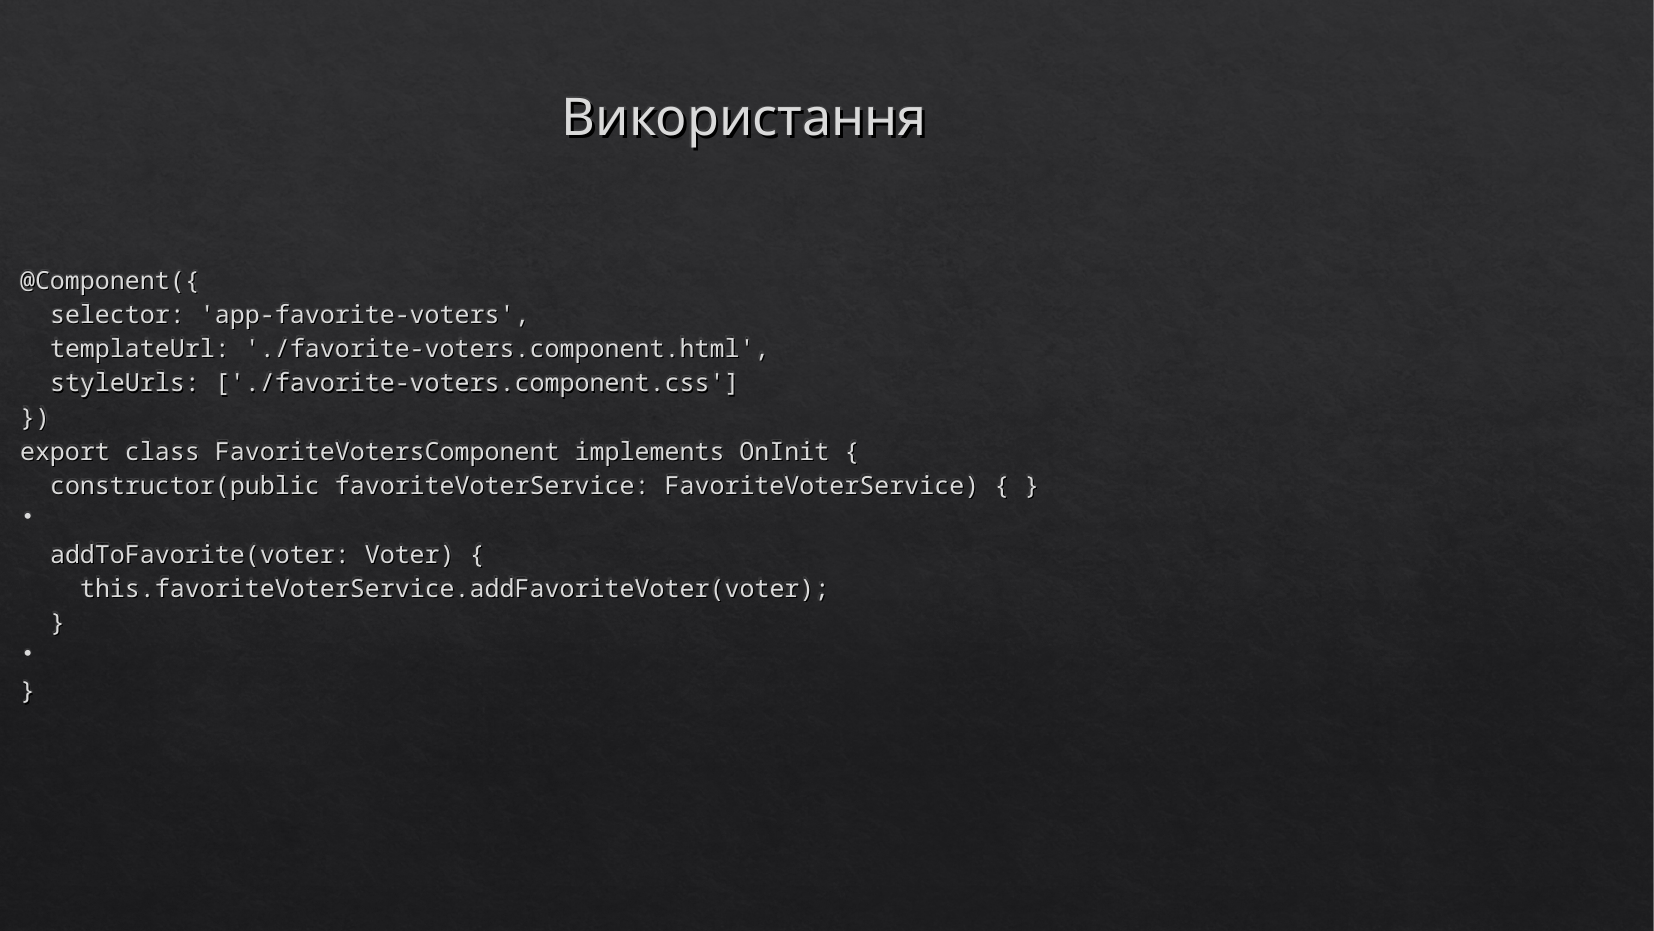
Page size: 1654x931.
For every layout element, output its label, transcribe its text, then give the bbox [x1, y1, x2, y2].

title Використання [0, 36, 1489, 193]
subtitle @Component({ selector: 'app-favorite-voters', templateUrl: './favorite-voters.component.html', styleUrls: ['./favorite-voters.component.css'] }) export class FavoriteVotersComponent implements OnInit { constructor(public favoriteVoterService: FavoriteVoterService) { } addToFavorite(voter: Voter) { this.favoriteVoterService.addFavoriteVoter(voter); } } [0, 217, 1489, 758]
